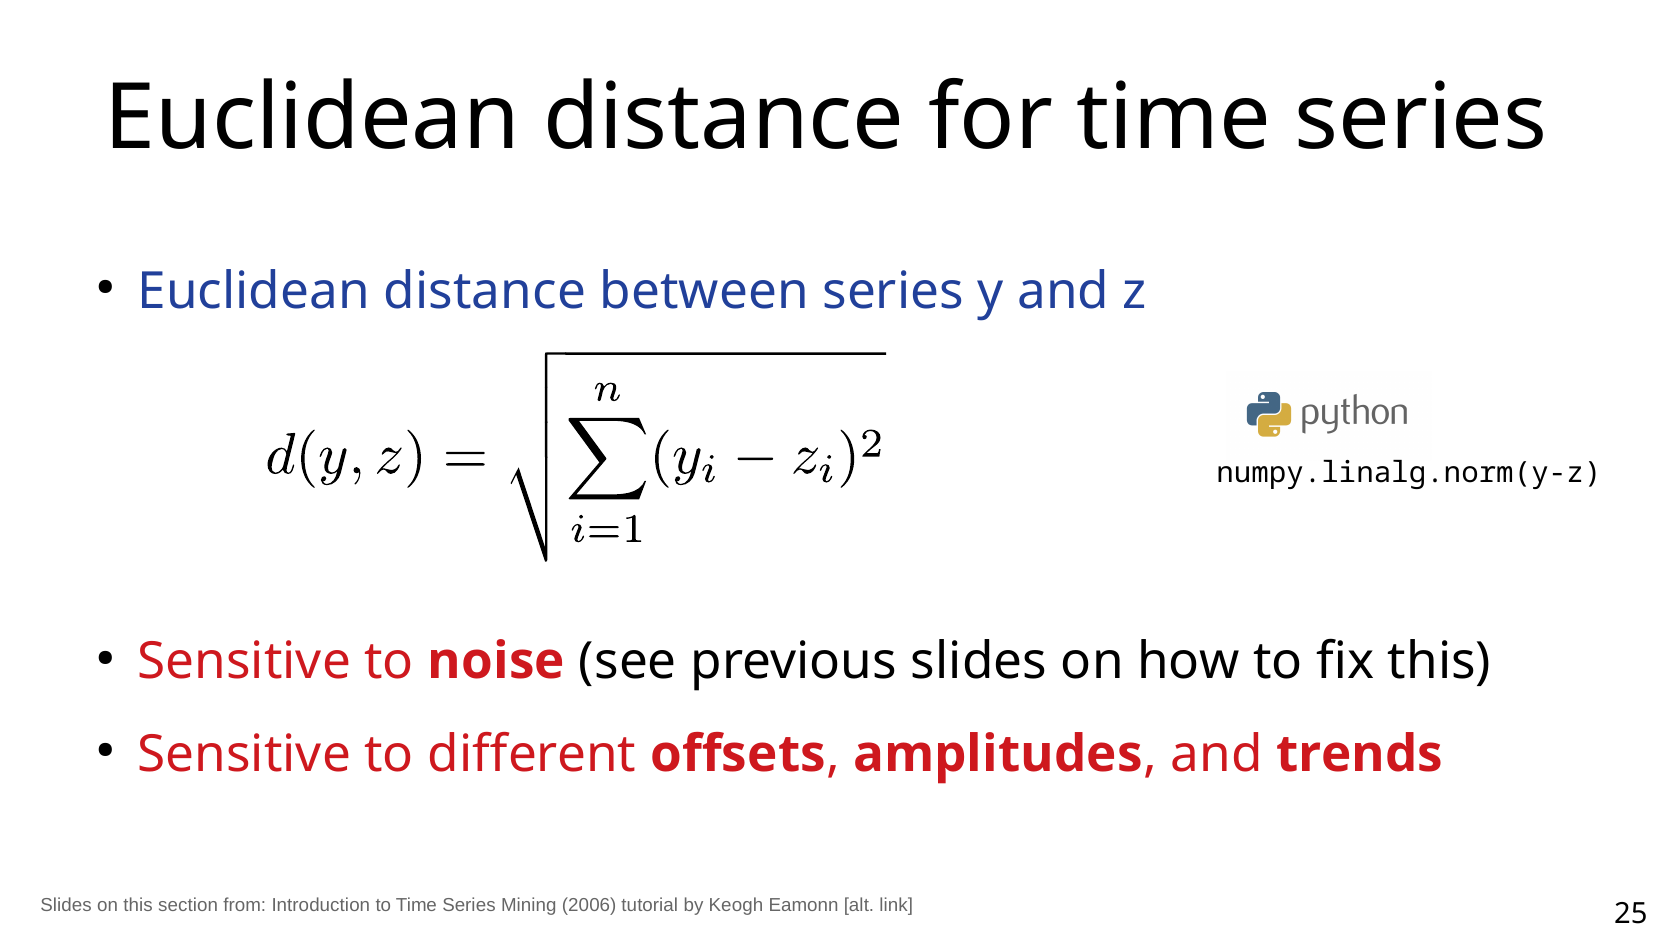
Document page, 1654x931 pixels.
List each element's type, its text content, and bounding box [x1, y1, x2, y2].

list Euclidean distance between series y and z Sensitive to noise (see previous slides on how to fix this) Sensitive to different offsets, amplitudes, and trends [82, 253, 1571, 793]
text_box [265, 352, 887, 562]
text_box Slides on this section from: Introduction to Time Series Mining (2006) tutorial by Keogh Eamonn [alt. link] [25, 887, 995, 931]
title Euclidean distance for time series [82, 1, 1571, 226]
text_box numpy.linalg.norm(y-z) [1194, 444, 1617, 520]
